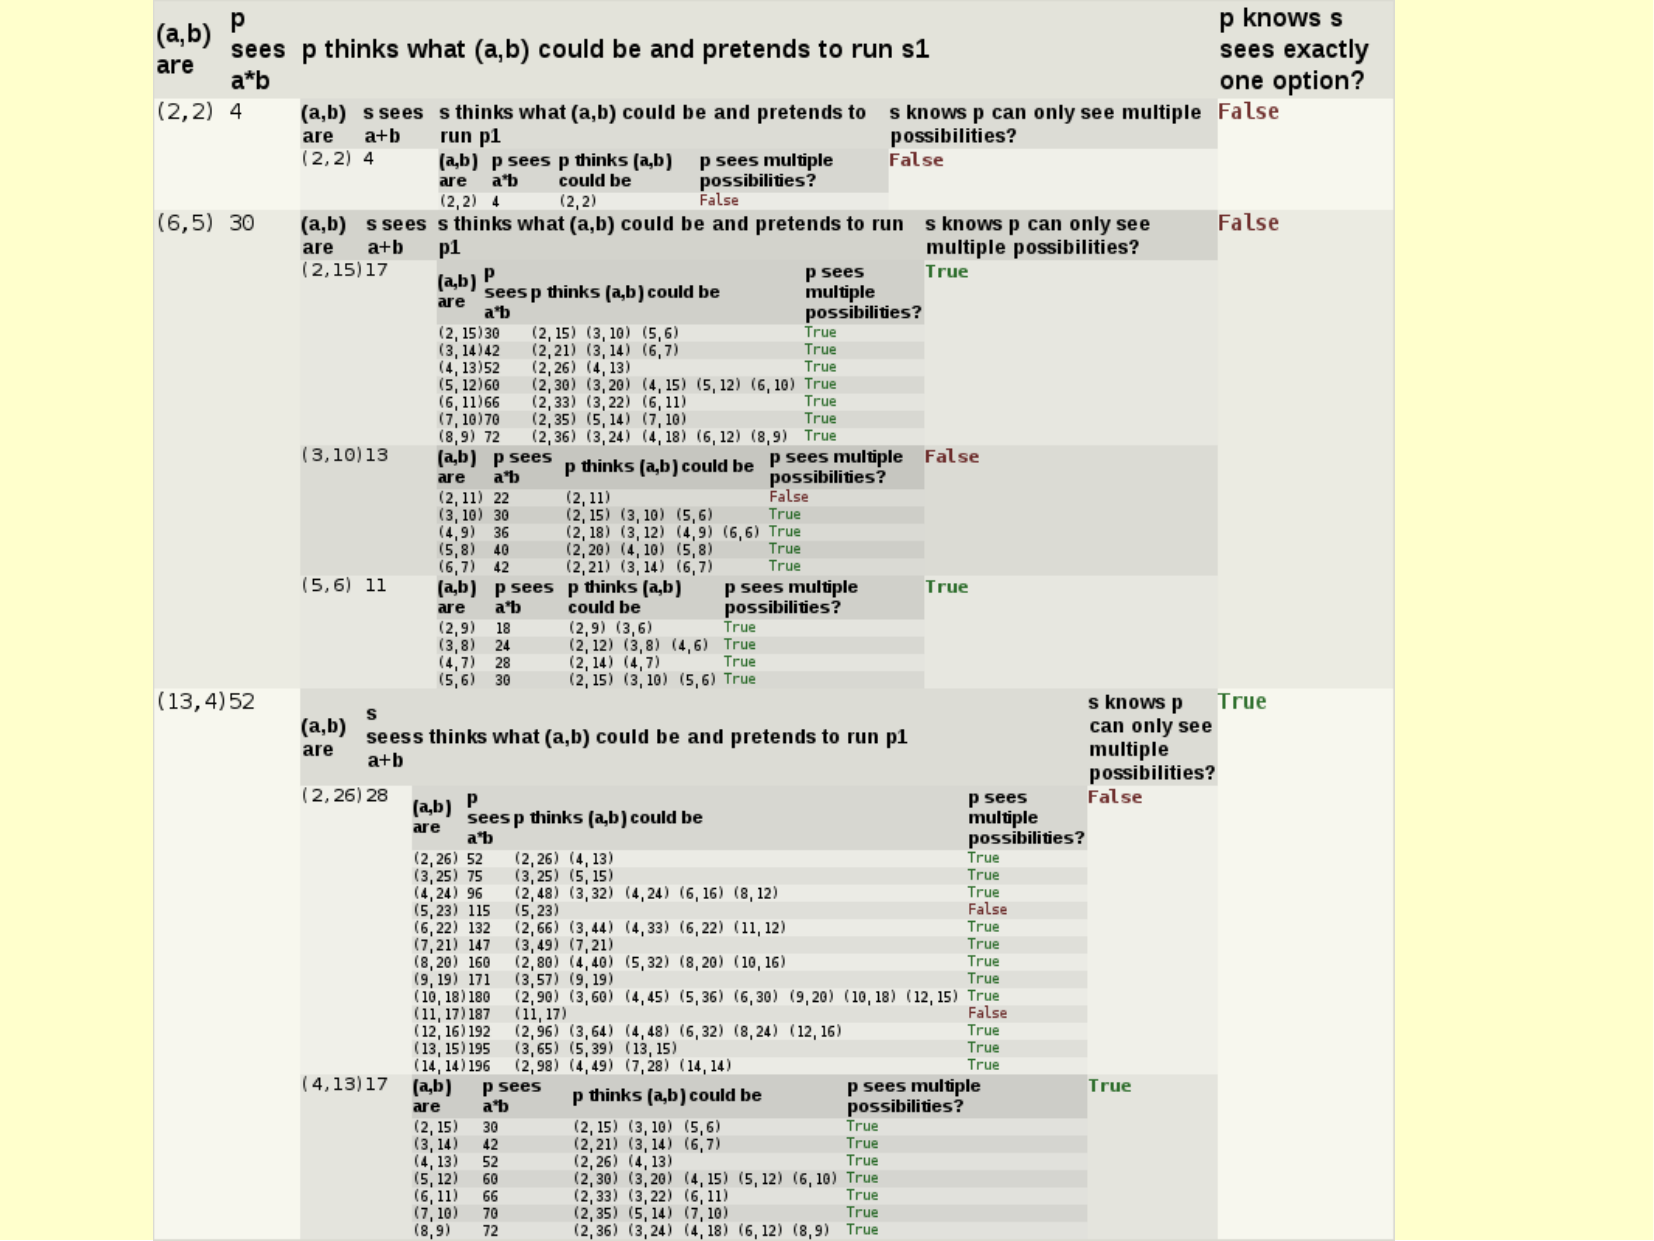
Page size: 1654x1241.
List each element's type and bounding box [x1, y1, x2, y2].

picture [153, 0, 1395, 1241]
